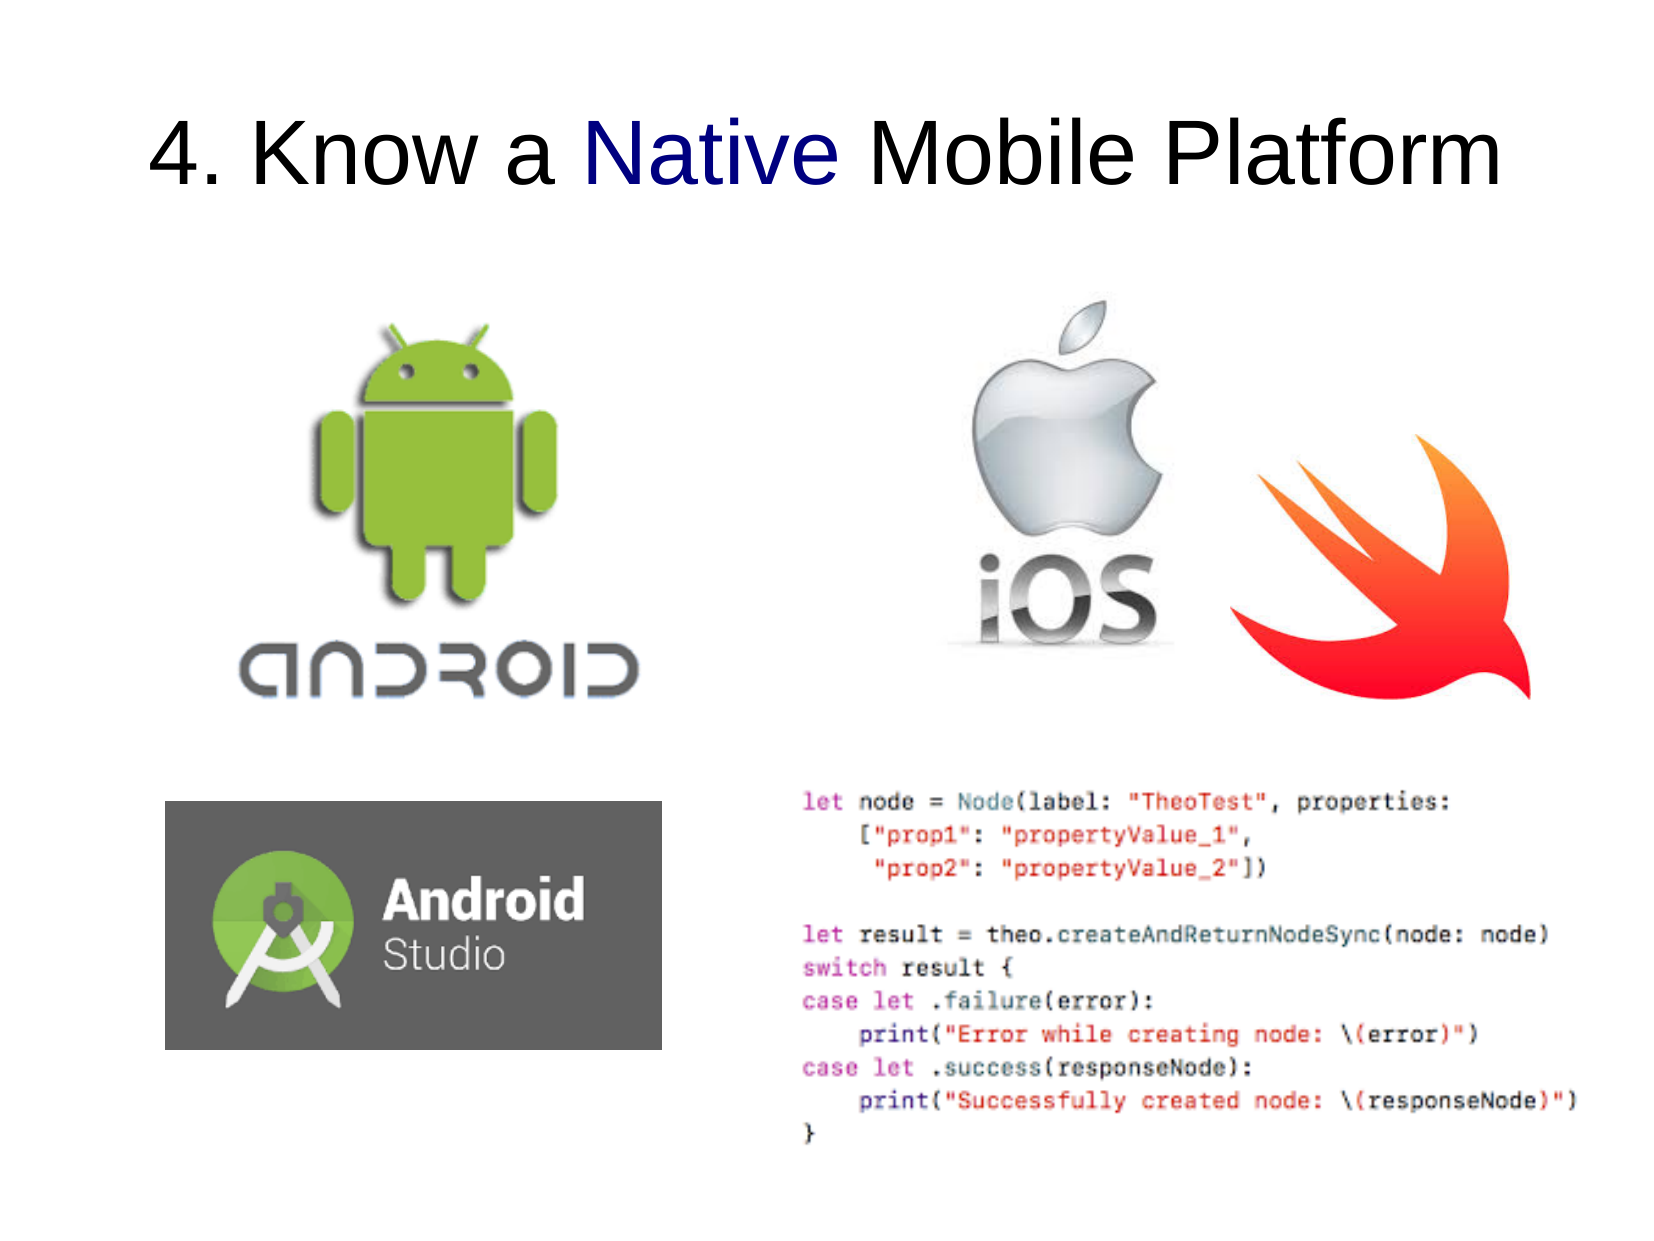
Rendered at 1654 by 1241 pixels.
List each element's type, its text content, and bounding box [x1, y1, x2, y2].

picture [863, 278, 1531, 700]
picture [218, 284, 661, 727]
picture [165, 801, 662, 1051]
title 4. Know a Native Mobile Platform [82, 49, 1571, 257]
picture [794, 779, 1592, 1156]
